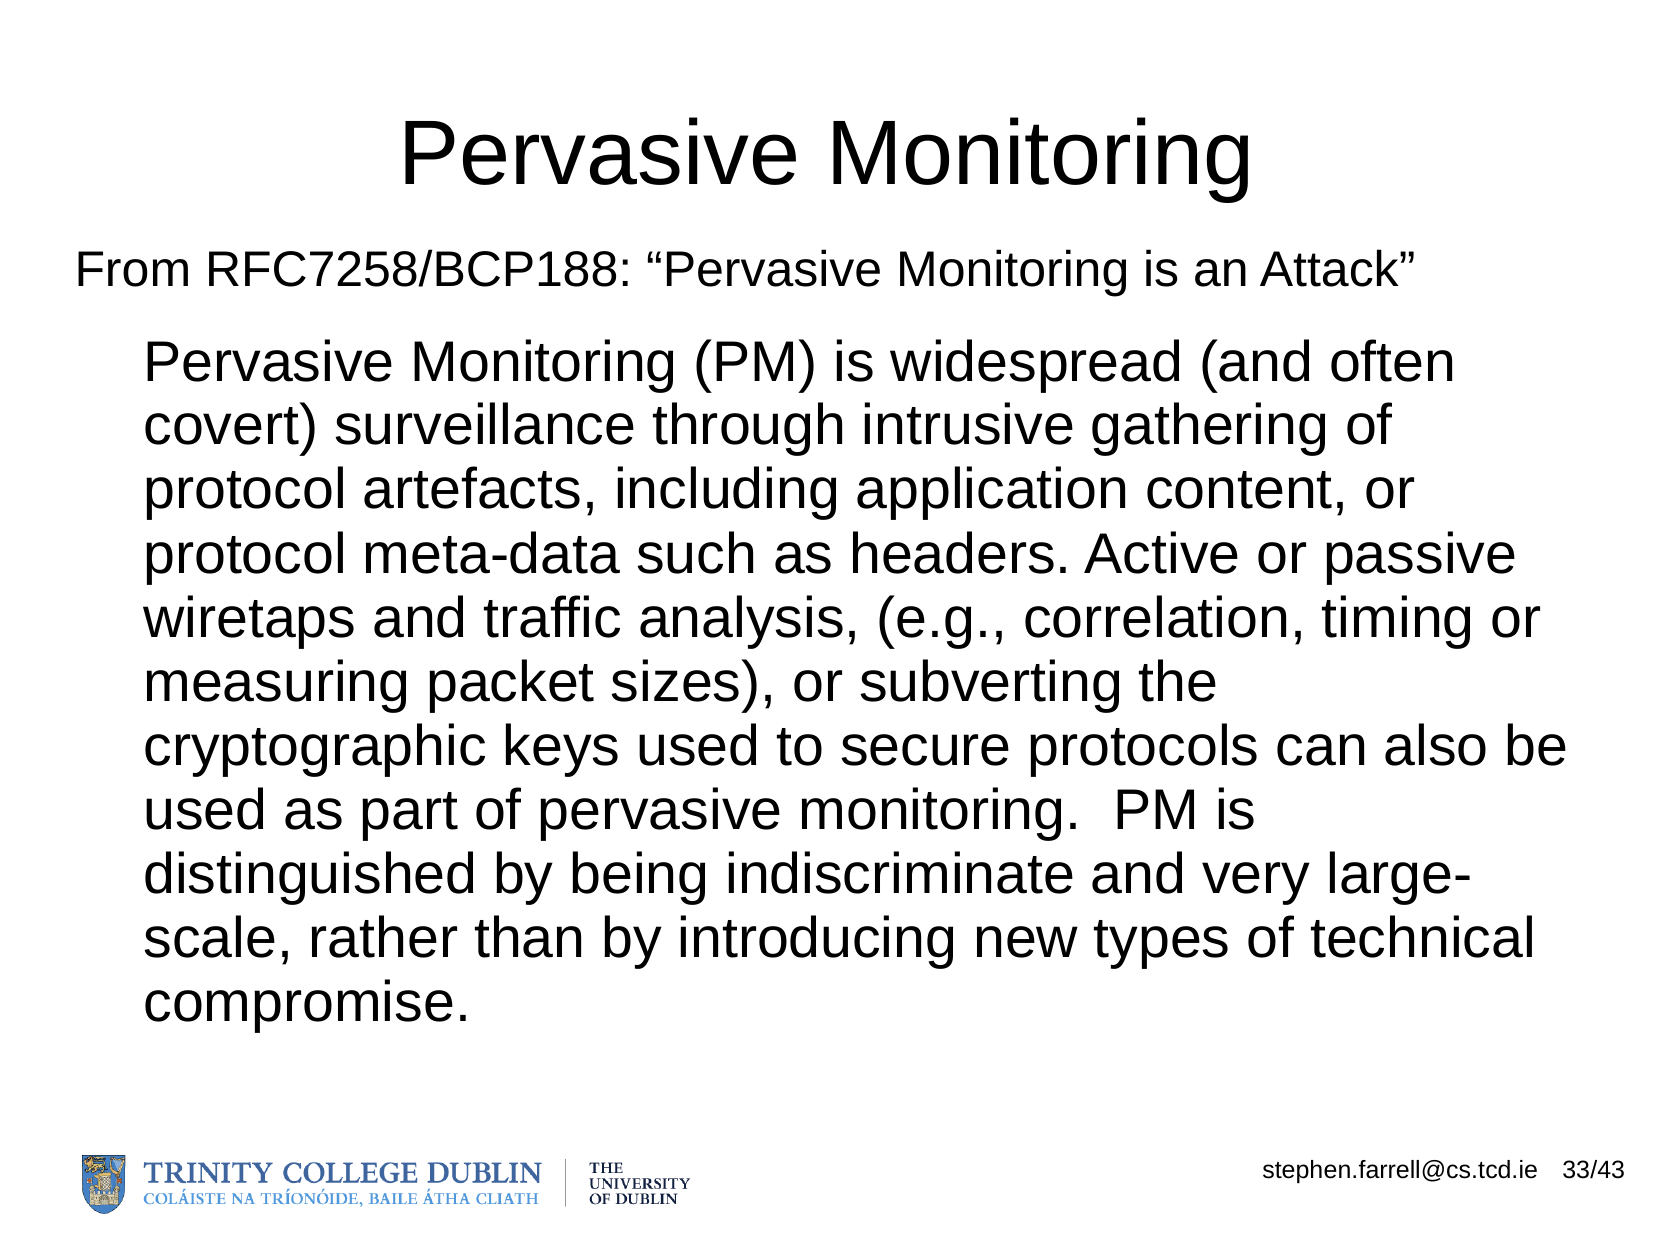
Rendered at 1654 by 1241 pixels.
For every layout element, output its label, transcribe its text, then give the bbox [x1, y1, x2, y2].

list Pervasive Monitoring (PM) is widespread (and often covert) surveillance through intrusive gathering of protocol artefacts, including application content, or protocol meta-data such as headers. Active or passive wiretaps and traffic analysis, (e.g., correlation, timing or measuring packet sizes), or subverting the cryptographic keys used to secure protocols can also be used as part of pervasive monitoring. PM is distinguished by being indiscriminate and very large-scale, rather than by introducing new types of technical compromise. [82, 329, 1571, 1049]
title Pervasive Monitoring [82, 49, 1571, 257]
picture [82, 1155, 694, 1214]
text_box From RFC7258/BCP188: “Pervasive Monitoring is an Attack” [59, 234, 1432, 306]
